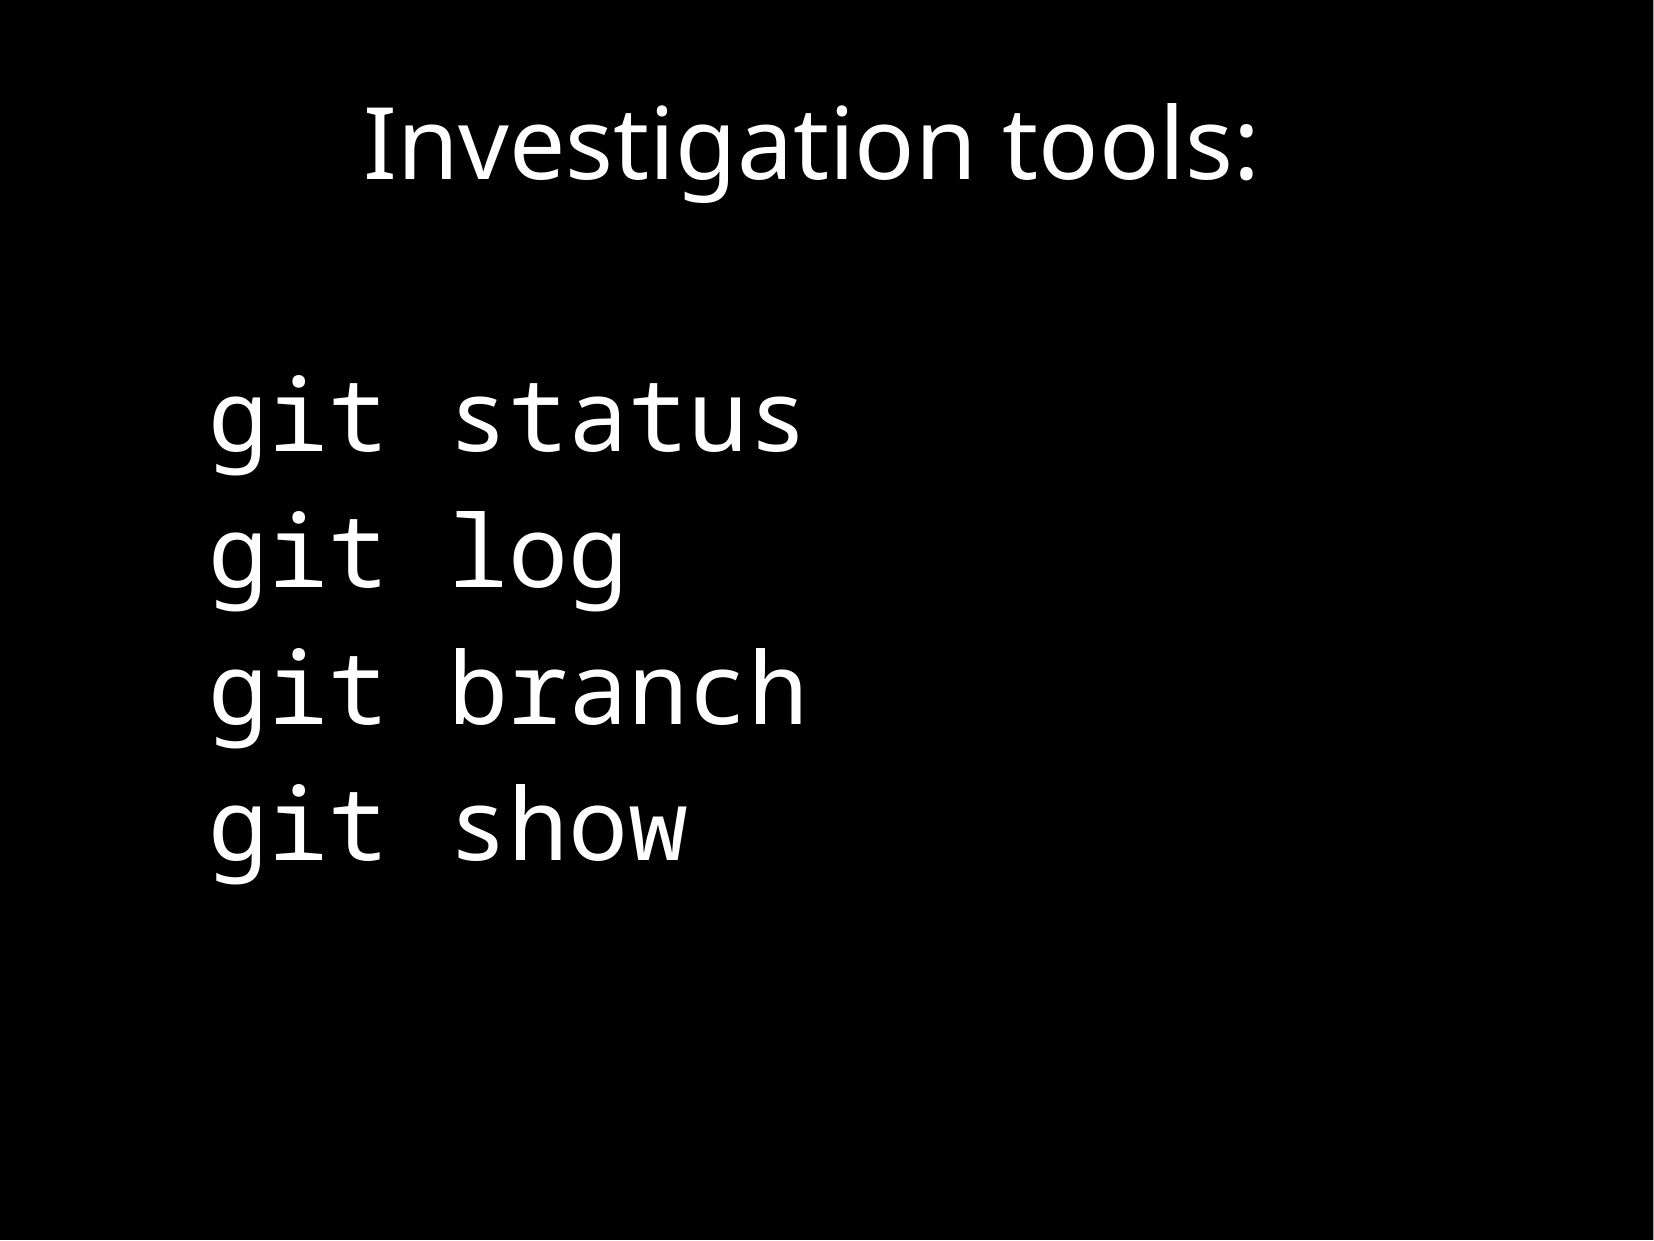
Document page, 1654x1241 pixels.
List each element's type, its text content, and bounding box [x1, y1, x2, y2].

subtitle Investigation tools: git status git log git branch git show [88, 88, 1536, 1010]
